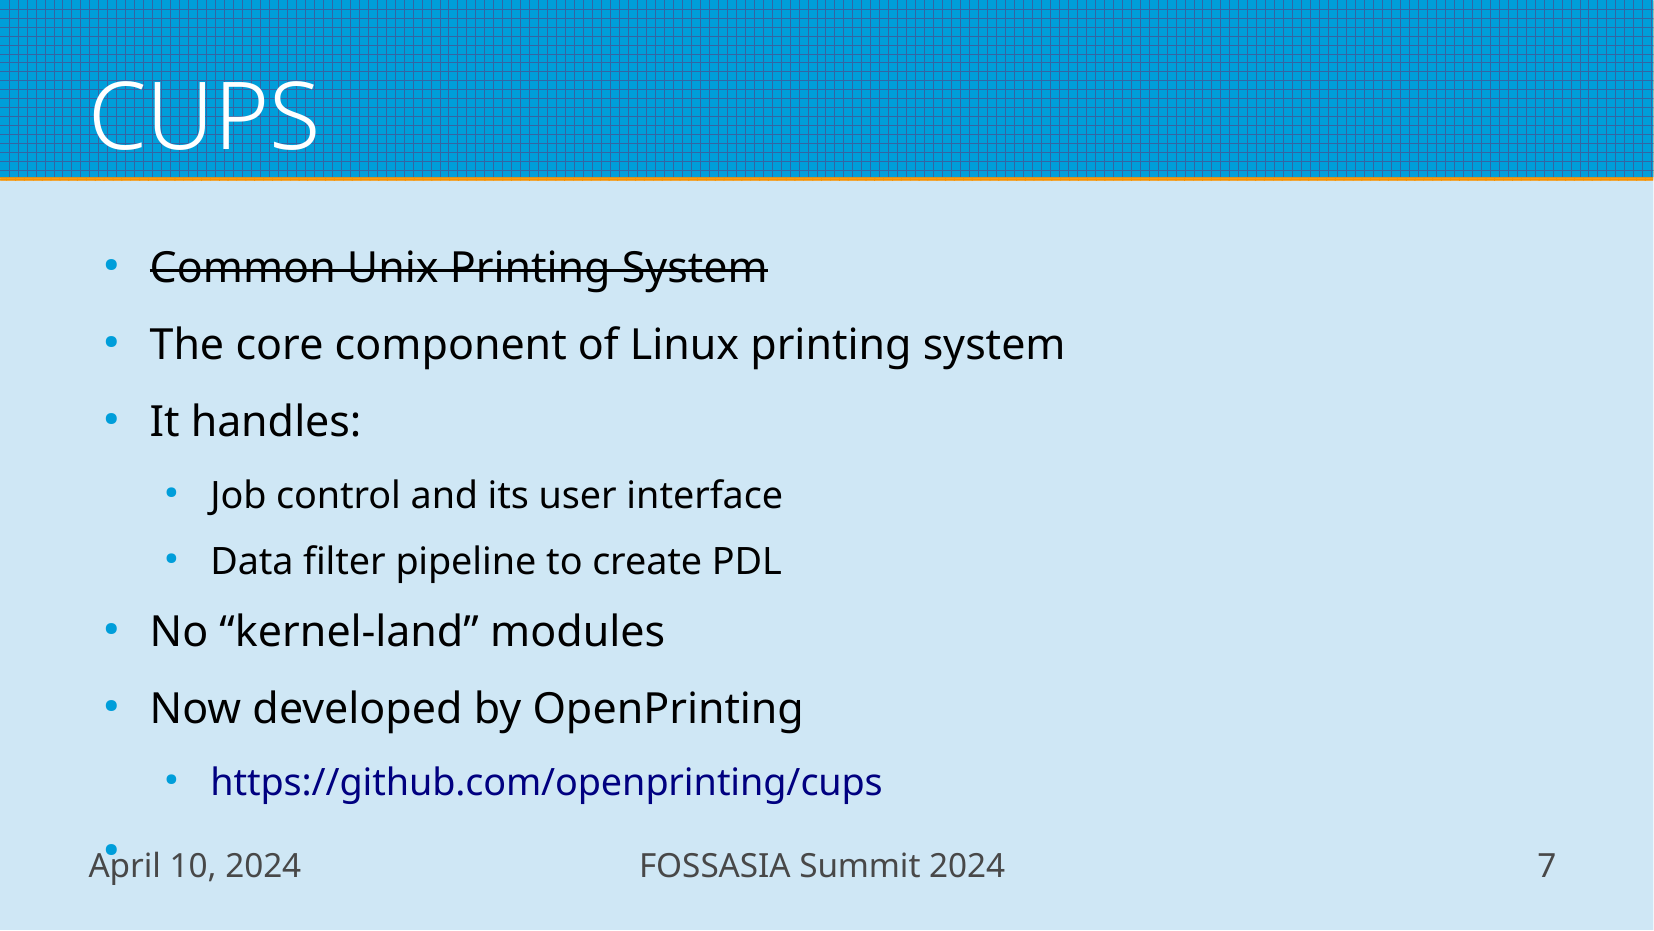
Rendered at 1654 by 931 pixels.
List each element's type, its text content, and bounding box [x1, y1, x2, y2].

list Common Unix Printing System The core component of Linux printing system It handles: Job control and its user interface Data filter pipeline to create PDL No “kernel-land” modules Now developed by OpenPrinting https://github.com/openprinting/cups [88, 236, 1565, 813]
title CUPS [88, 14, 1565, 178]
